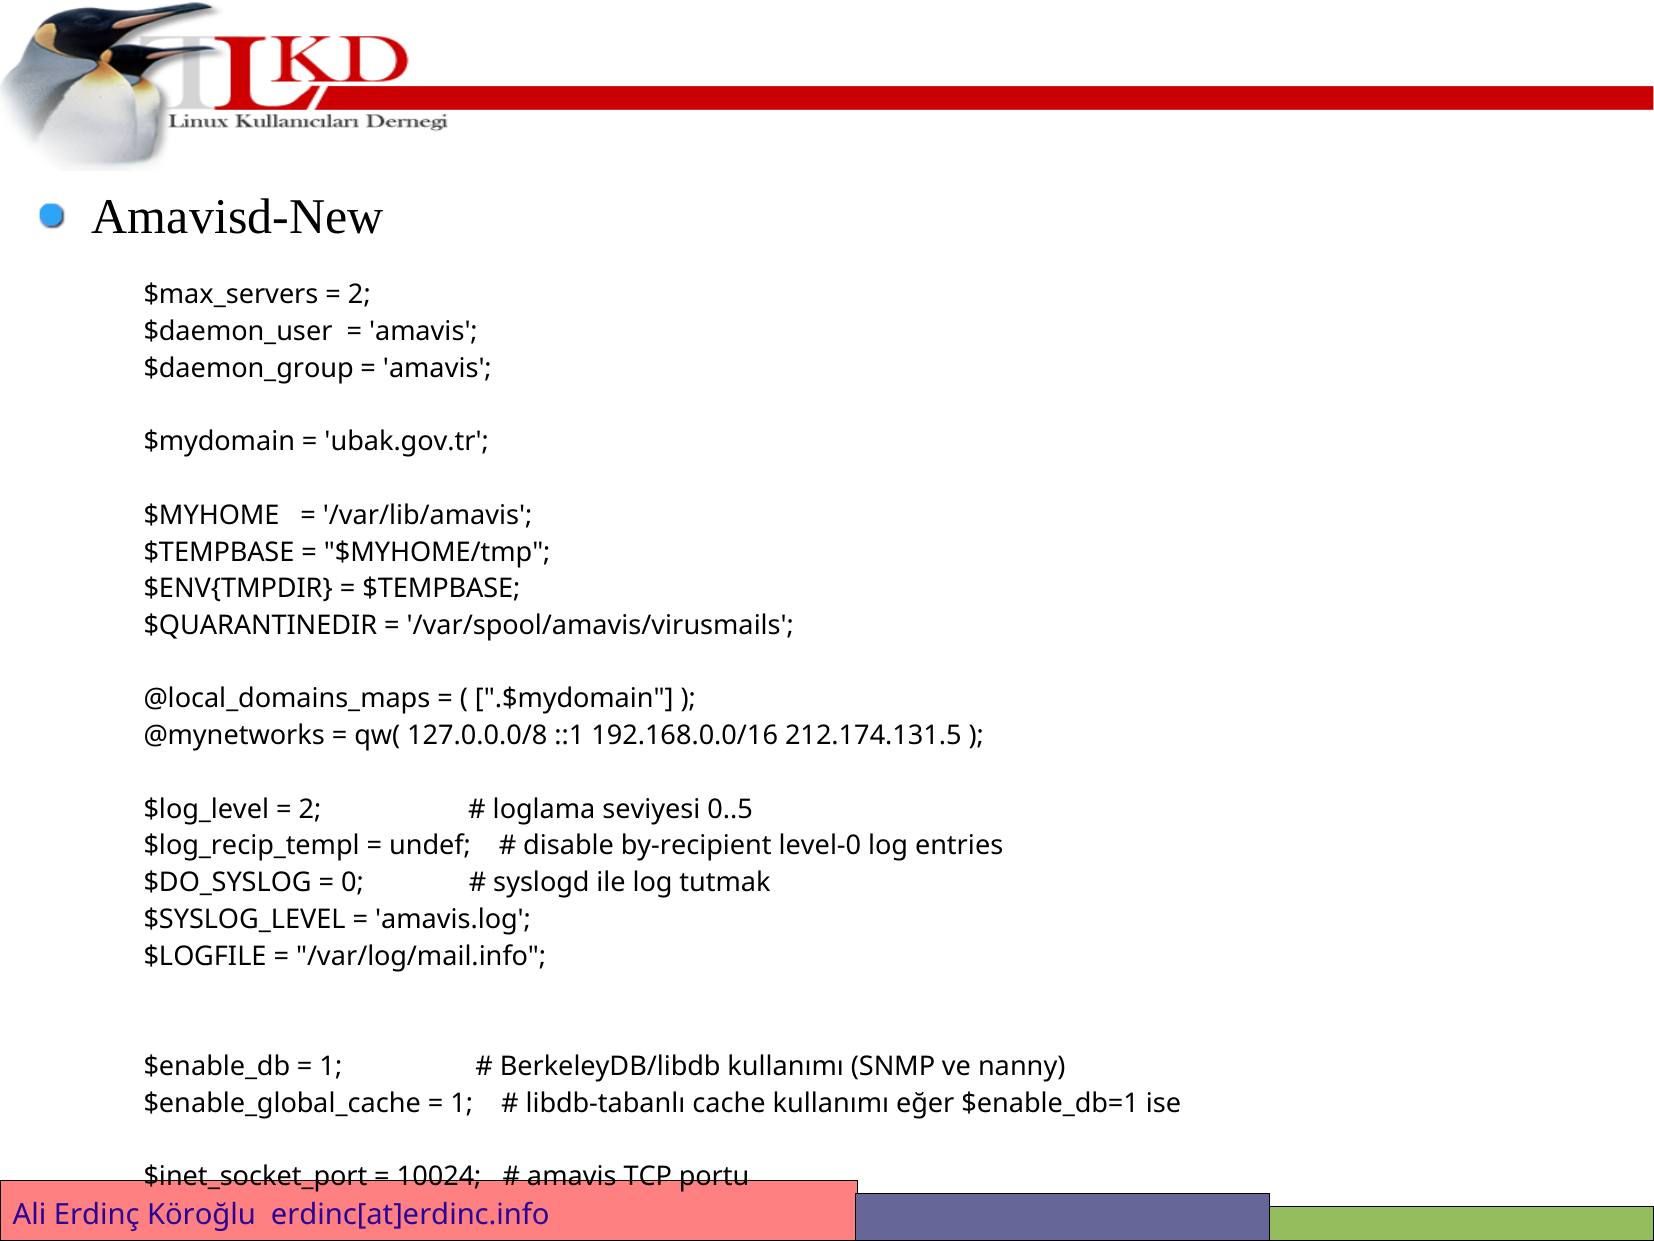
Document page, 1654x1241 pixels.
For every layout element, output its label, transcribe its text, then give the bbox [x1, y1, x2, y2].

text_box Ali Erdinç Köroğlu erdinc[at]erdinc.info http://www.erdinc.info [12, 1192, 852, 1233]
text_box Amavisd-New [38, 188, 438, 250]
text_box [318, 1180, 680, 1192]
text_box $max_servers = 2; $daemon_user = 'amavis'; $daemon_group = 'amavis'; $mydomain = 'ubak.gov.tr'; $MYHOME = '/var/lib/amavis'; $TEMPBASE = "$MYHOME/tmp"; $ENV{TMPDIR} = $TEMPBASE; $QUARANTINEDIR = '/var/spool/amavis/virusmails'; @local_domains_maps = ( [".$mydomain"] ); @mynetworks = qw( 127.0.0.0/8 ::1 192.168.0.0/16 212.174.131.5 ); $log_level = 2; # loglama seviyesi 0..5 $log_recip_templ = undef; # disable by-recipient level-0 log entries $DO_SYSLOG = 0; # syslogd ile log tutmak $SYSLOG_LEVEL = 'amavis.log'; $LOGFILE = "/var/log/mail.info"; $enable_db = 1; # BerkeleyDB/libdb kullanımı (SNMP ve nanny) $enable_global_cache = 1; # libdb-tabanlı cache kullanımı eğer $enable_db=1 ise $inet_socket_port = 10024; # amavis TCP portu [143, 275, 1428, 1135]
picture [0, 0, 1654, 172]
text_box [0, 1180, 1654, 1241]
